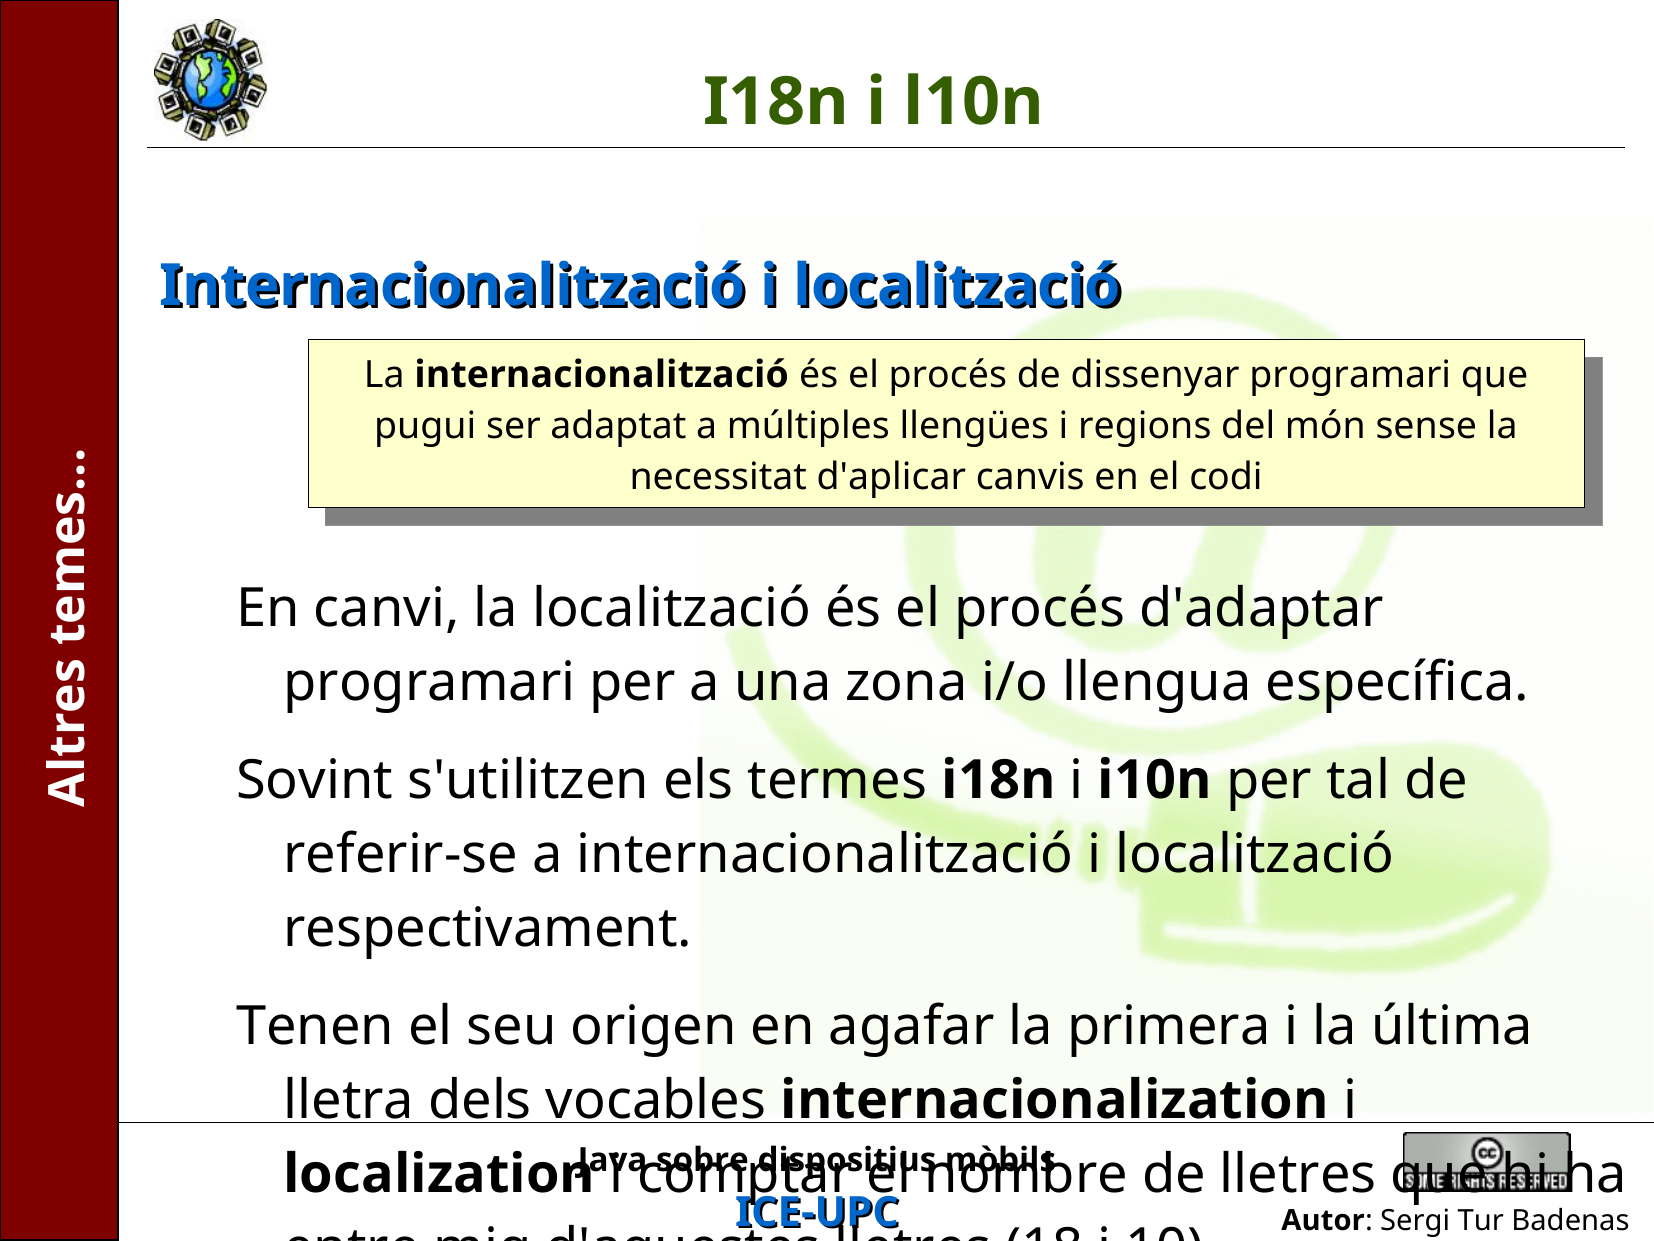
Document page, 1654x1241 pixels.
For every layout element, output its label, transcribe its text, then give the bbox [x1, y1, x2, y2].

picture [1465, 1166, 1480, 1175]
picture [925, 1094, 936, 1113]
picture [1403, 1166, 1414, 1189]
picture [1305, 1094, 1316, 1113]
picture [1270, 1094, 1282, 1112]
picture [717, 1092, 732, 1101]
picture [704, 1078, 1131, 1113]
text_box La internacionalització és el procés de dissenyar programari que pugui ser adaptat a múltiples llengües i regions del món sense la necessitat d'aplicar canvis en el codi [308, 339, 1585, 468]
picture [154, 19, 268, 49]
picture [959, 1104, 969, 1113]
list Internacionalització i localització En canvi, la localització és el procés d'adaptar programari per a una zona i/o llengua específica. Sovint s'utilitzen els termes i18n i i10n per tal de referir-se a internacionalització i localització respectivament. Tenen el seu origen en agafar la primera i la última lletra dels vocables internacionalization i localization i comptar el nombre de lletres que hi ha entre mig d'aquestes lletres (18 i 10). [141, 242, 1630, 1078]
picture [1198, 1104, 1208, 1113]
title I18n i l10n [129, 49, 1619, 148]
picture [1510, 1166, 1525, 1192]
picture [1036, 1094, 1048, 1112]
picture [809, 1094, 820, 1113]
picture [700, 217, 1654, 1113]
picture [1403, 1132, 1571, 1192]
picture [1106, 1104, 1116, 1113]
picture [1071, 1094, 1082, 1113]
picture [867, 1094, 878, 1100]
